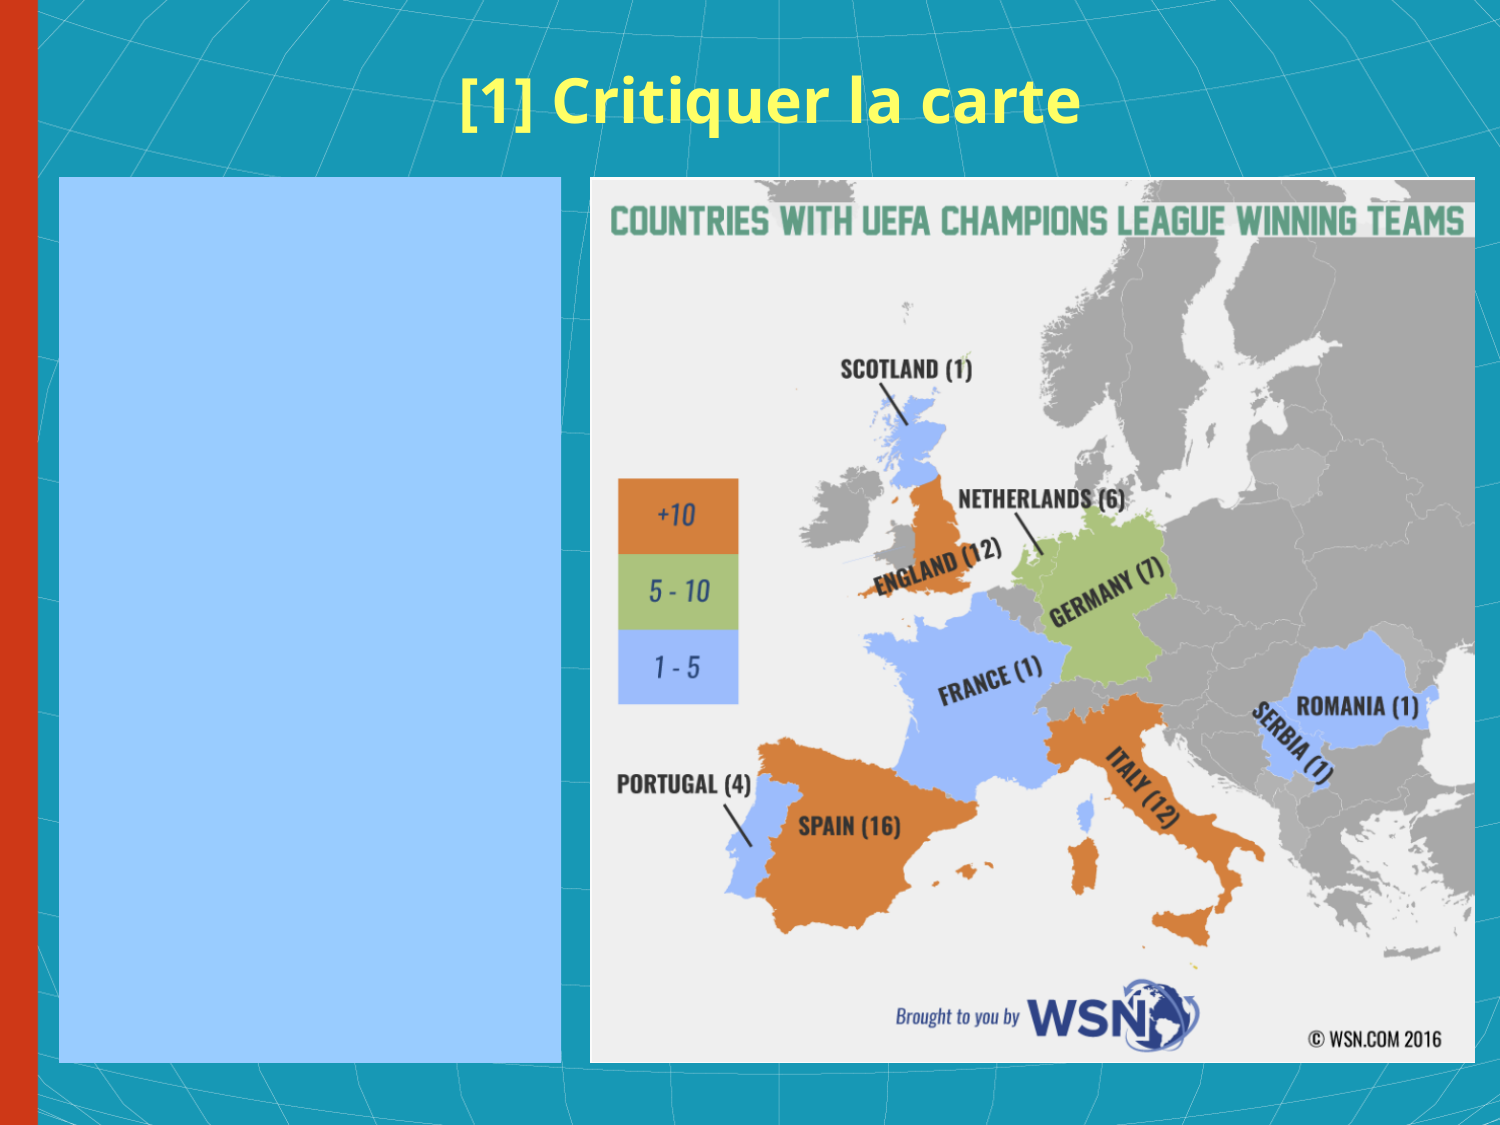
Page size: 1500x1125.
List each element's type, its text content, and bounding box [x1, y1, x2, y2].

title [1] Critiquer la carte [65, 20, 1477, 178]
text_box [59, 177, 562, 1063]
picture [0, 0, 1500, 1125]
